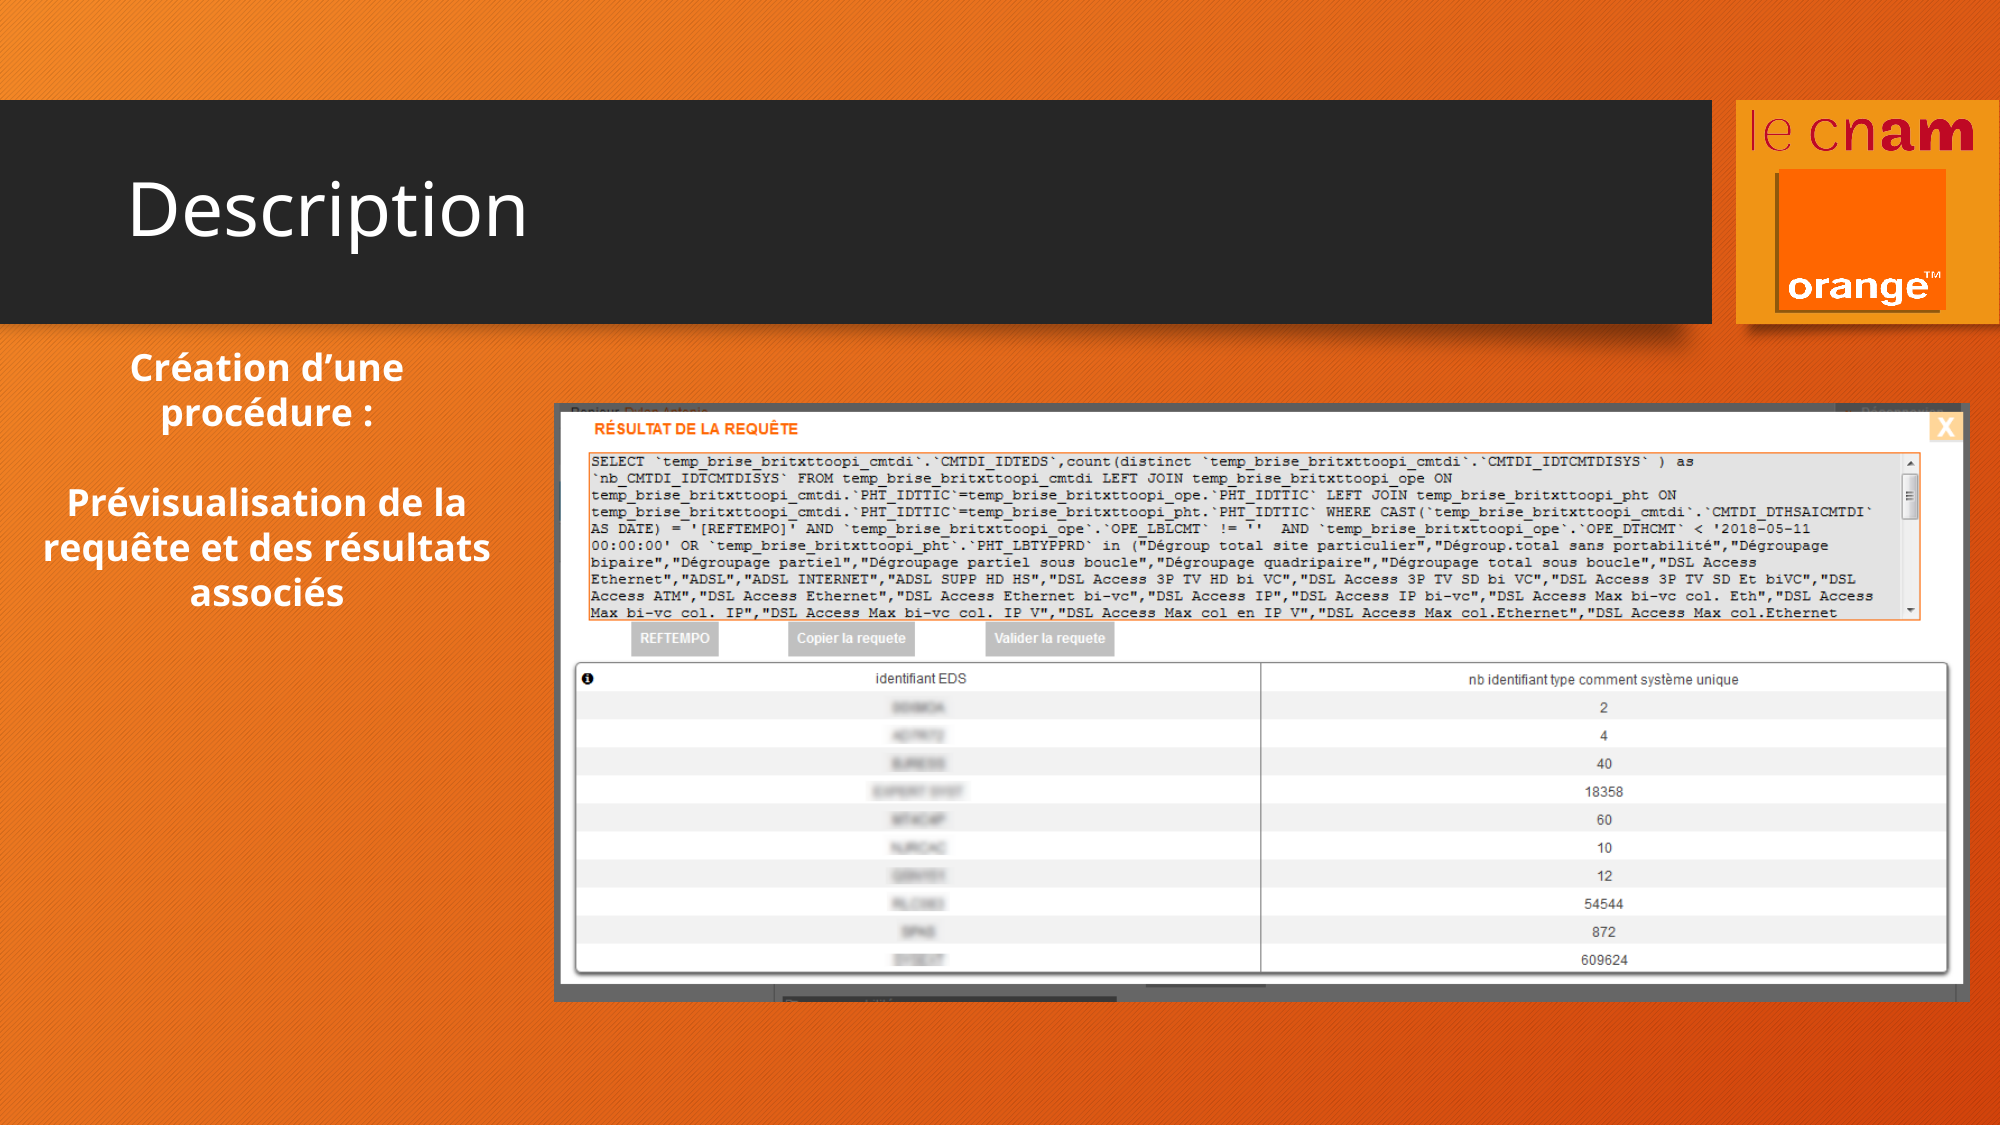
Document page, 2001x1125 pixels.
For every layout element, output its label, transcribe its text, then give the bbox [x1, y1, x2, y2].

picture [1779, 169, 1946, 310]
text_box Création d’une procédure : Prévisualisation de la requête et des résultats associés [27, 336, 555, 624]
title Description [111, 123, 1689, 301]
picture [1752, 110, 1973, 151]
picture [554, 403, 1970, 1002]
